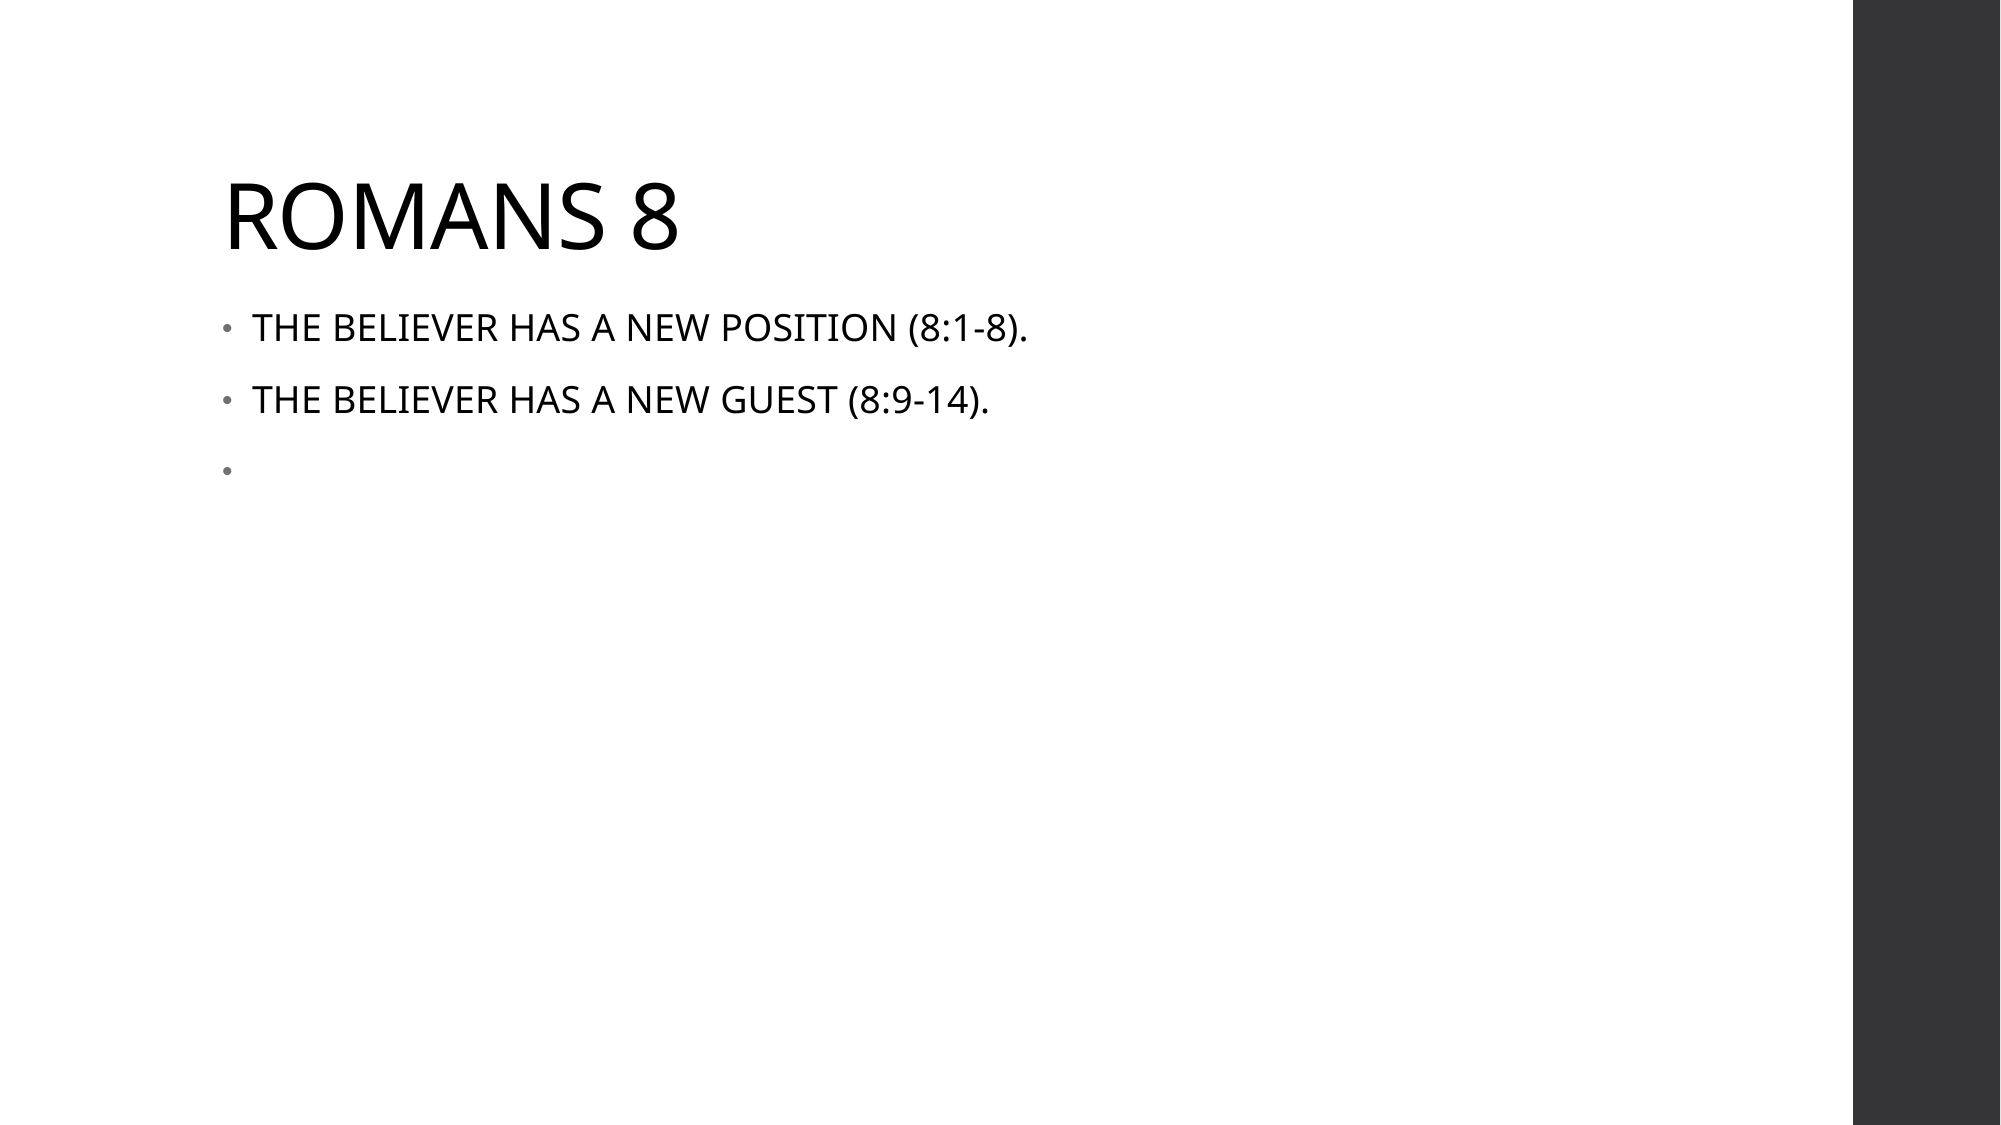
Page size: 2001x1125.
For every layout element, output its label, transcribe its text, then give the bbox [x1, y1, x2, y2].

title ROMANS 8 [206, 60, 1797, 278]
list THE BELIEVER HAS A NEW POSITION (8:1-8). THE BELIEVER HAS A NEW GUEST (8:9-14). [206, 299, 1617, 1014]
